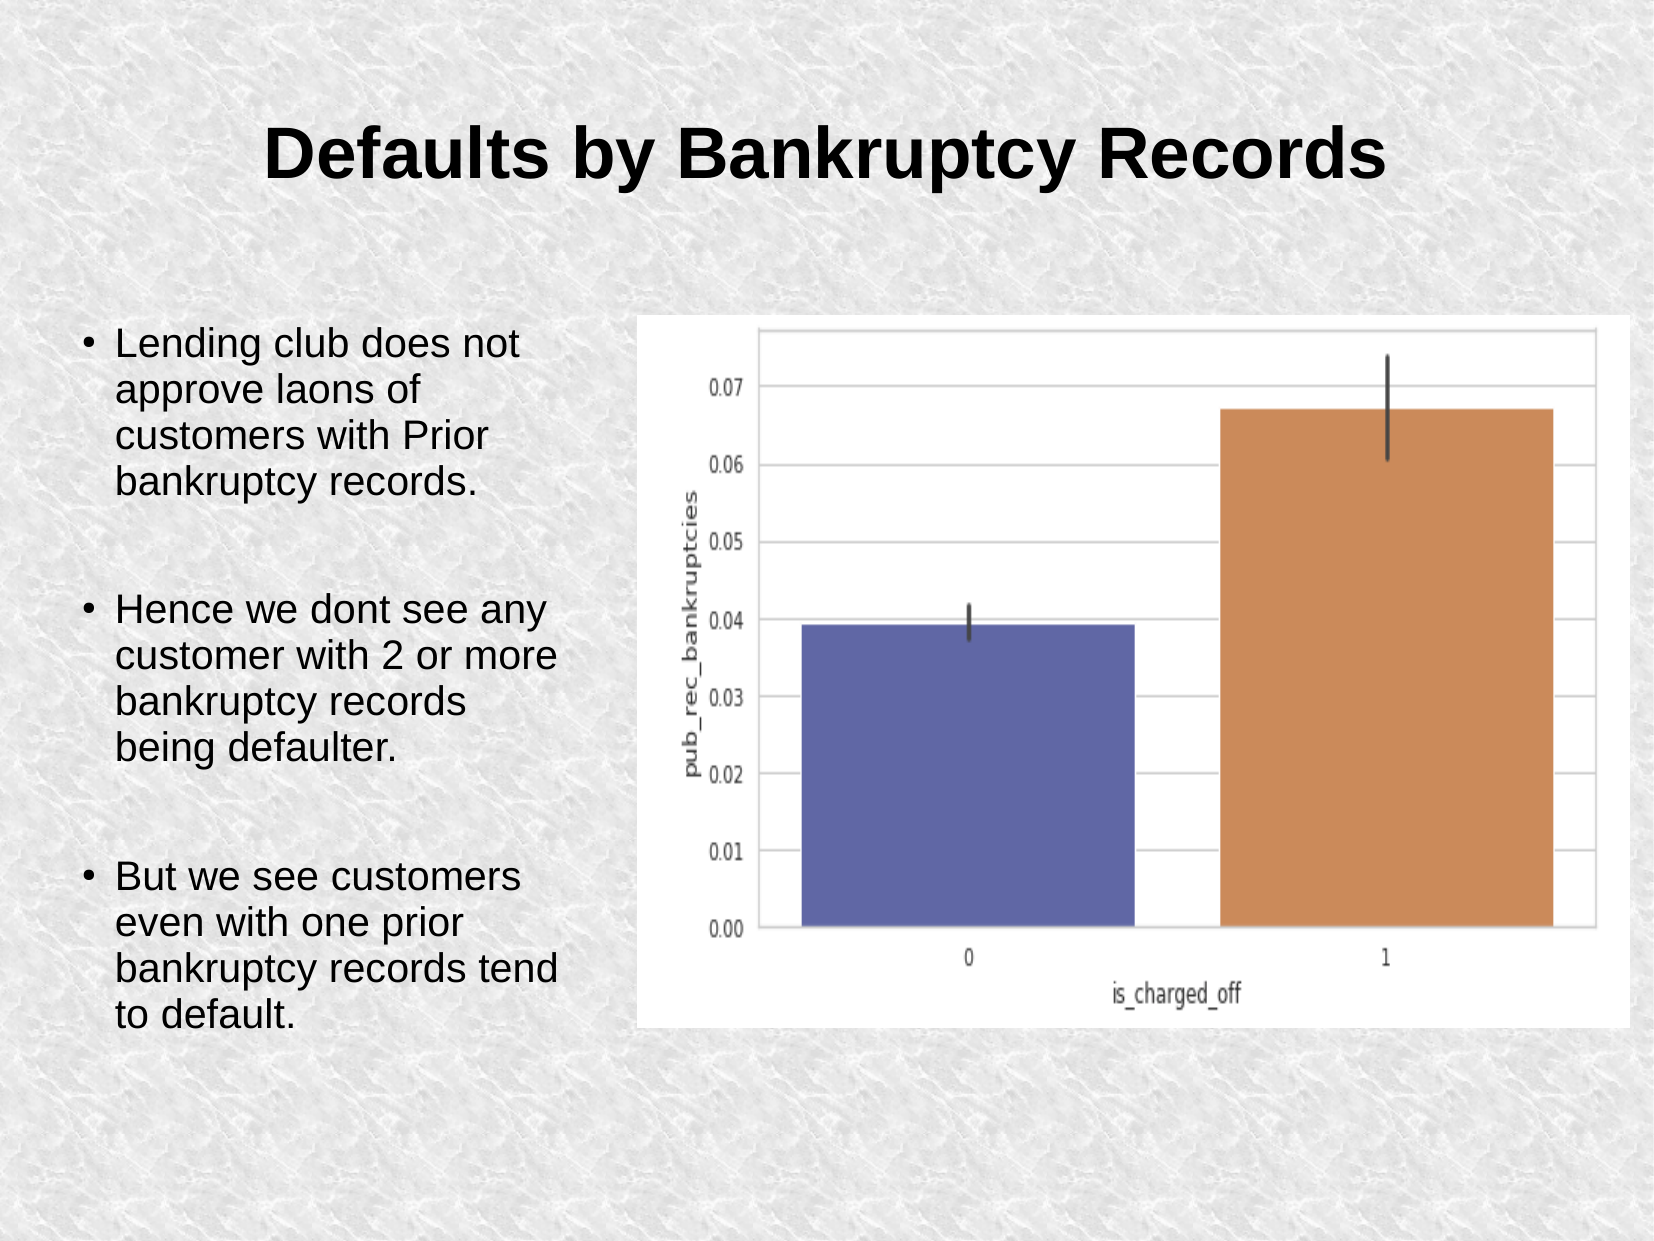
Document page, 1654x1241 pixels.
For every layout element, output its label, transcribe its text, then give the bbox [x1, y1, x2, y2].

list Lending club does not approve laons of customers with Prior bankruptcy records. Hence we dont see any customer with 2 or more bankruptcy records being defaulter. But we see customers even with one prior bankruptcy records tend to default. [70, 320, 567, 1040]
picture [0, 0, 1654, 1241]
title Defaults by Bankruptcy Records [82, 49, 1571, 257]
